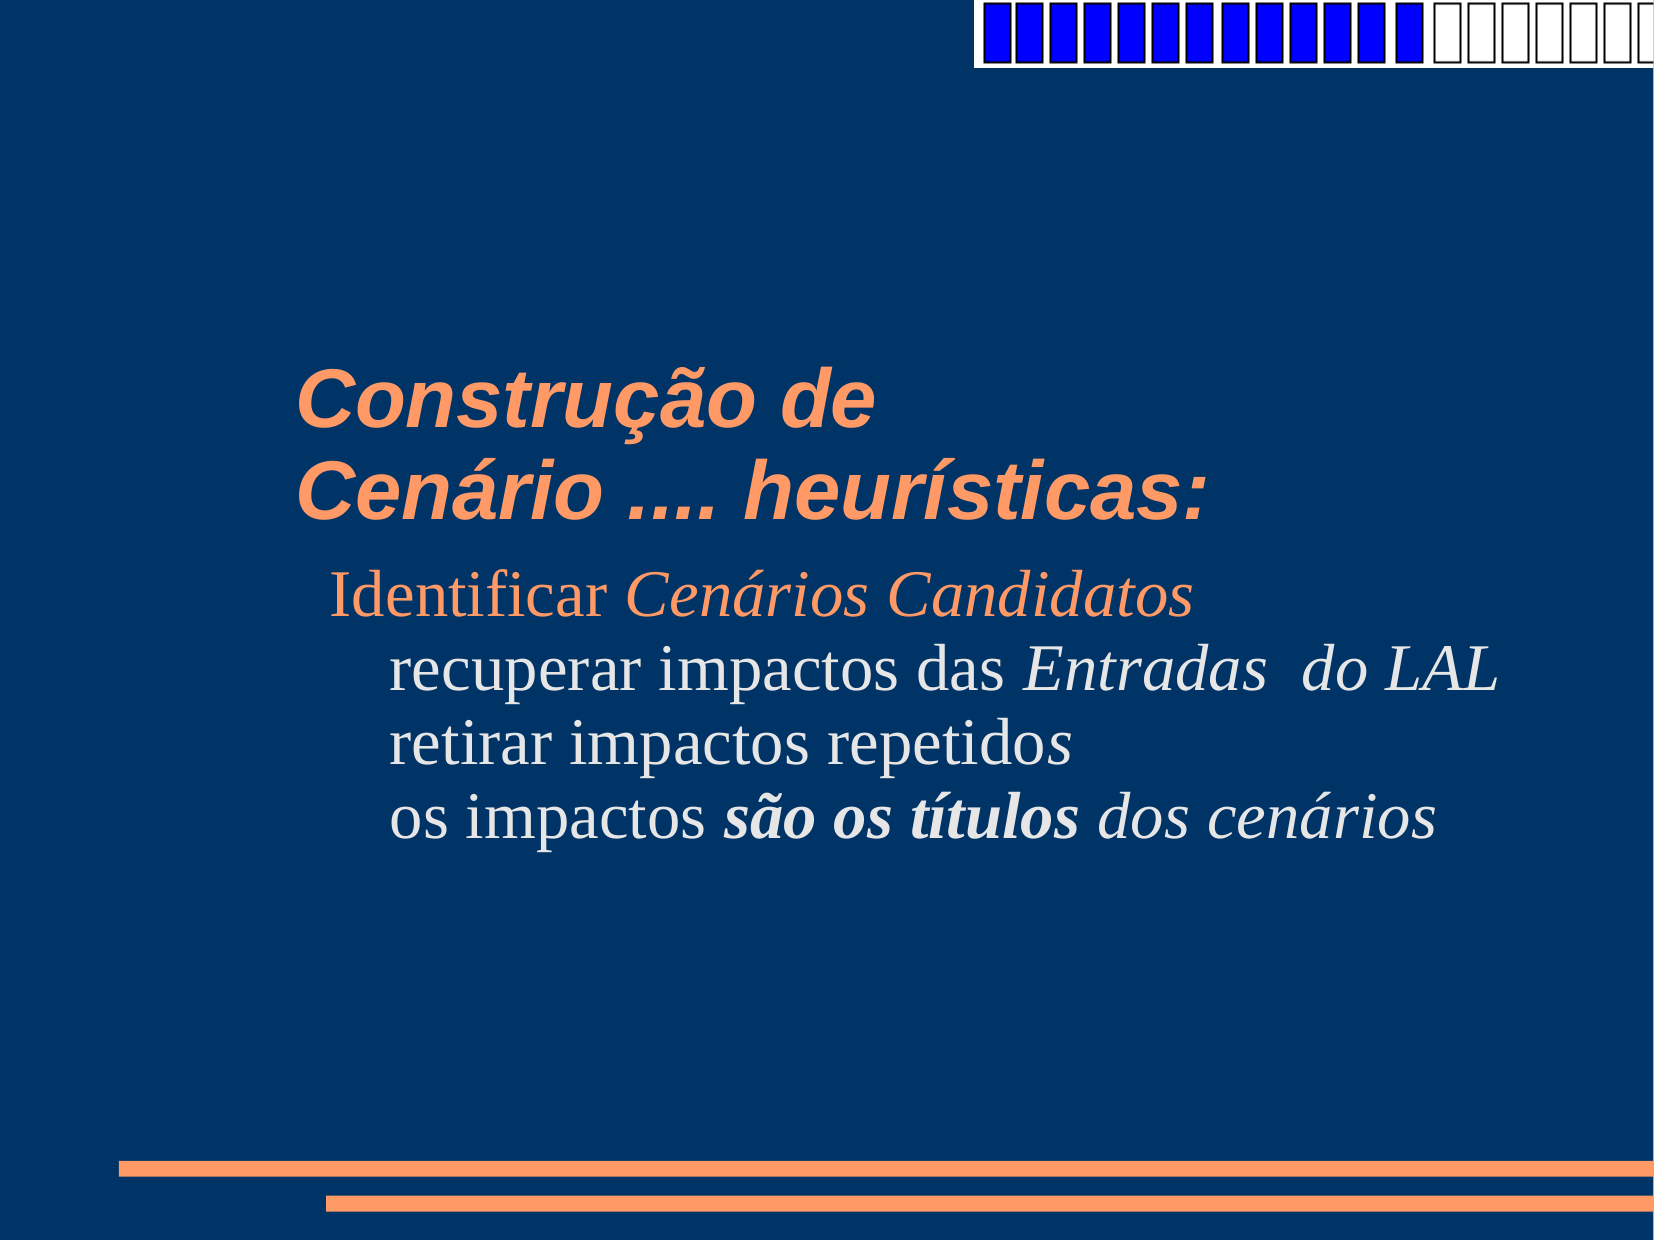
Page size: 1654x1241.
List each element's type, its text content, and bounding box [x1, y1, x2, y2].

picture [974, 0, 1654, 68]
title Construção de Cenário .... heurísticas: [295, 330, 1241, 557]
text_box Identificar Cenários Candidatos recuperar impactos das Entradas do LAL retirar impactos repetidos os impactos são os títulos dos cenários [295, 557, 1601, 886]
